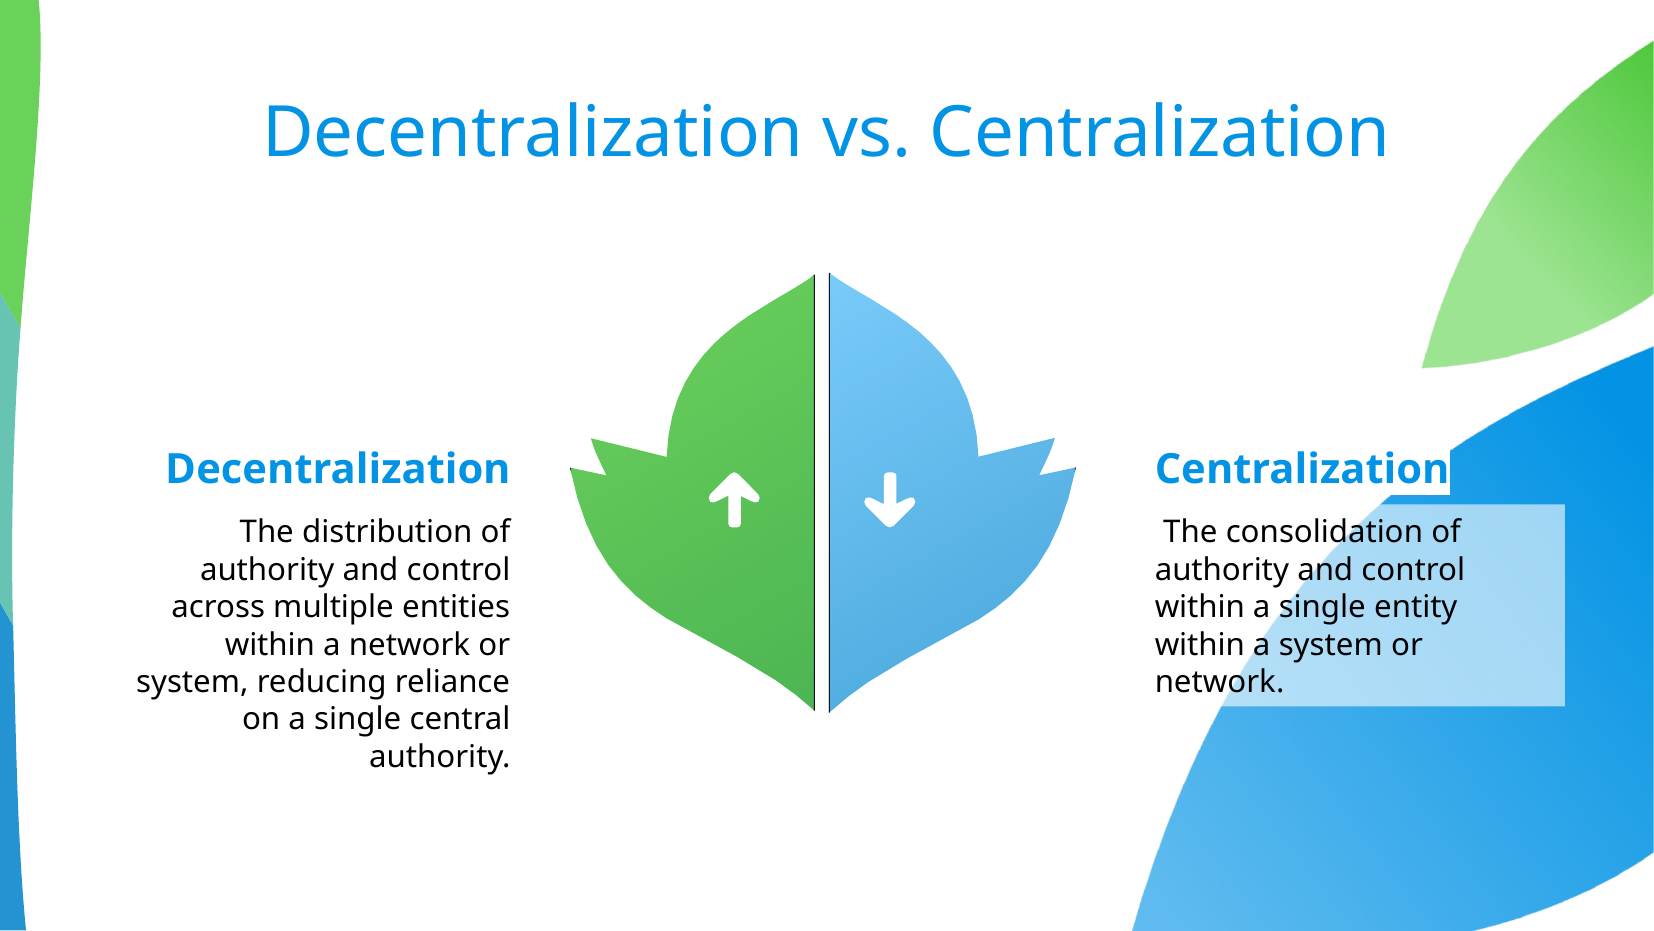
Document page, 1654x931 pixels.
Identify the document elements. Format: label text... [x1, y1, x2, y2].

text_box [570, 274, 815, 711]
picture [1133, 41, 1654, 78]
text_box The consolidation of authority and control within a single entity within a system or network. [1140, 504, 1565, 707]
text_box Decentralization [75, 434, 526, 499]
text_box Decentralization vs. Centralization [0, 78, 1654, 178]
text_box Centralization [1140, 434, 1591, 499]
text_box [828, 272, 1076, 713]
picture [1133, 178, 1654, 930]
text_box The distribution of authority and control across multiple entities within a network or system, reducing reliance on a single central authority. [118, 504, 526, 782]
